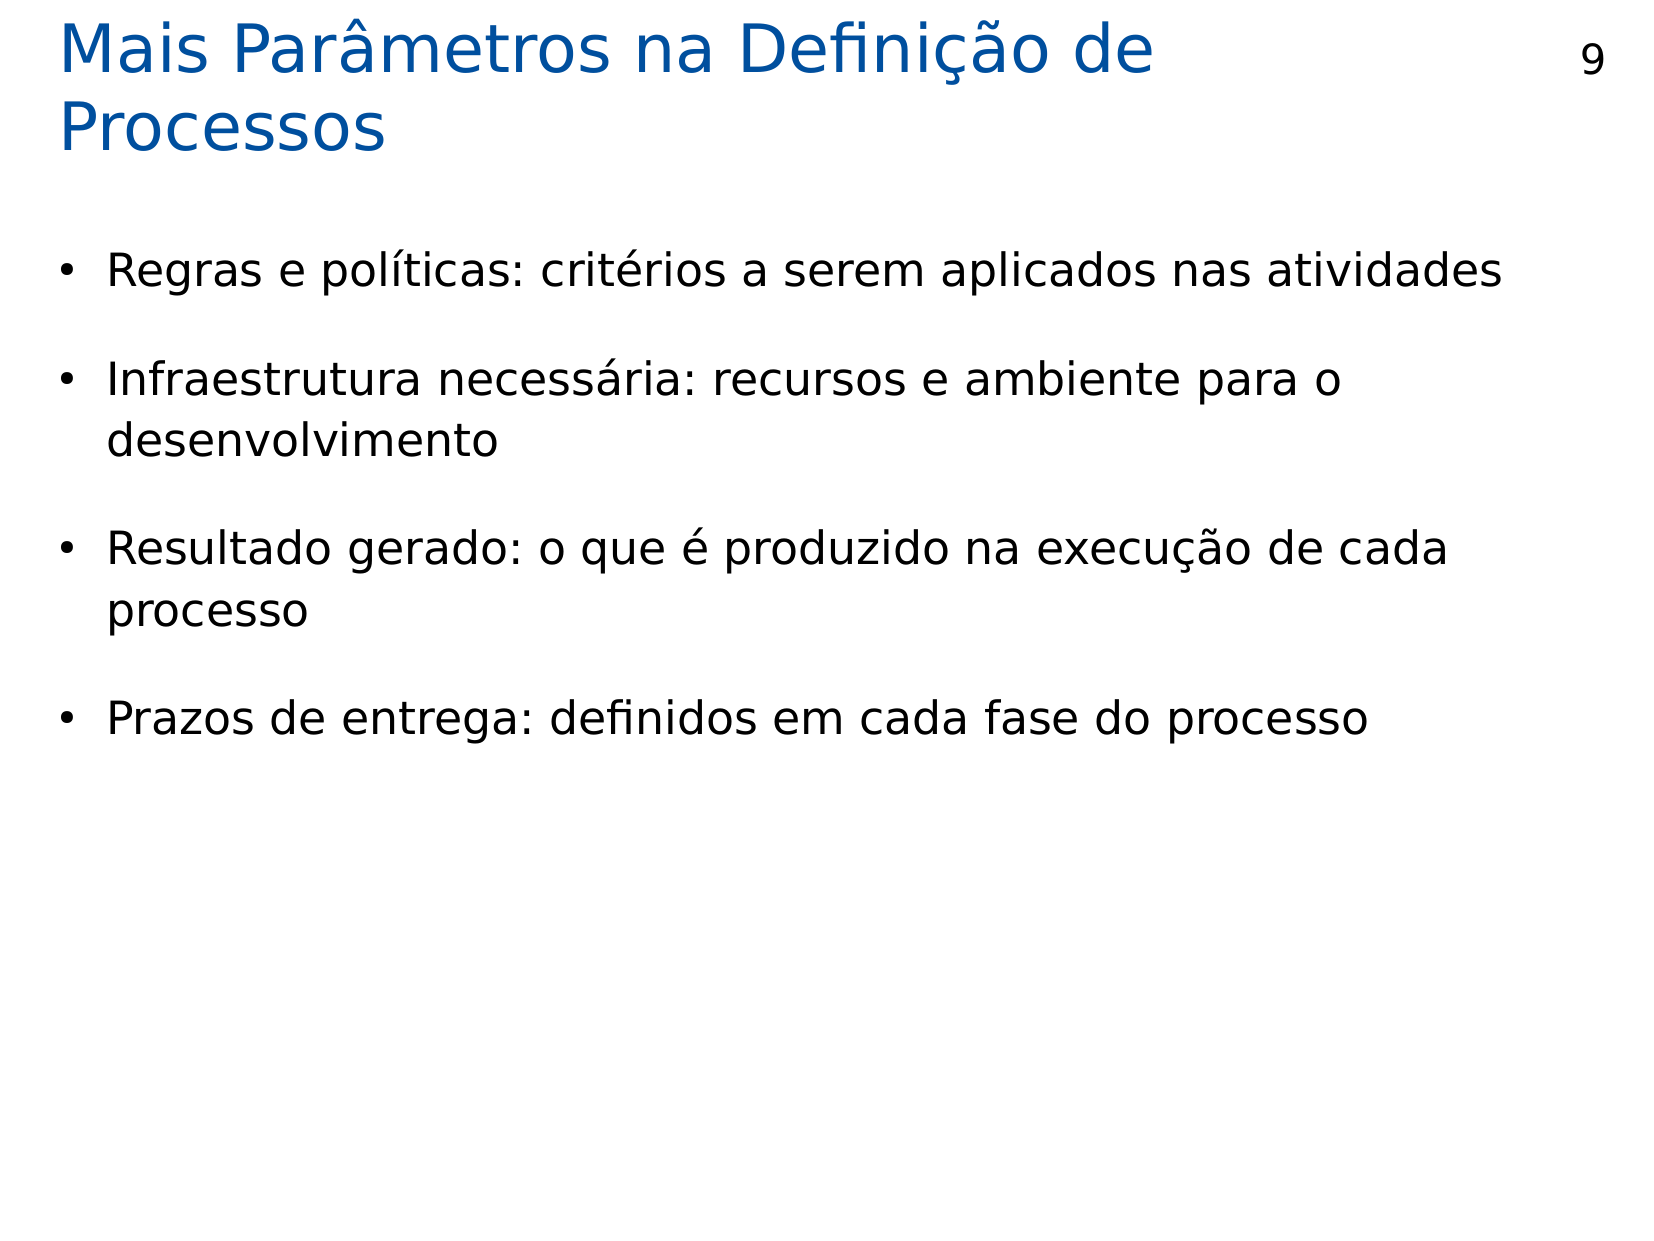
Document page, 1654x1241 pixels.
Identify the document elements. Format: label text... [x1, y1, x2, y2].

title Mais Parâmetros na Definição de Processos [59, 10, 1506, 167]
list Regras e políticas: critérios a serem aplicados nas atividades Infraestrutura necessária: recursos e ambiente para o desenvolvimento Resultado gerado: o que é produzido na execução de cada processo Prazos de entrega: definidos em cada fase do processo [59, 236, 1595, 1211]
